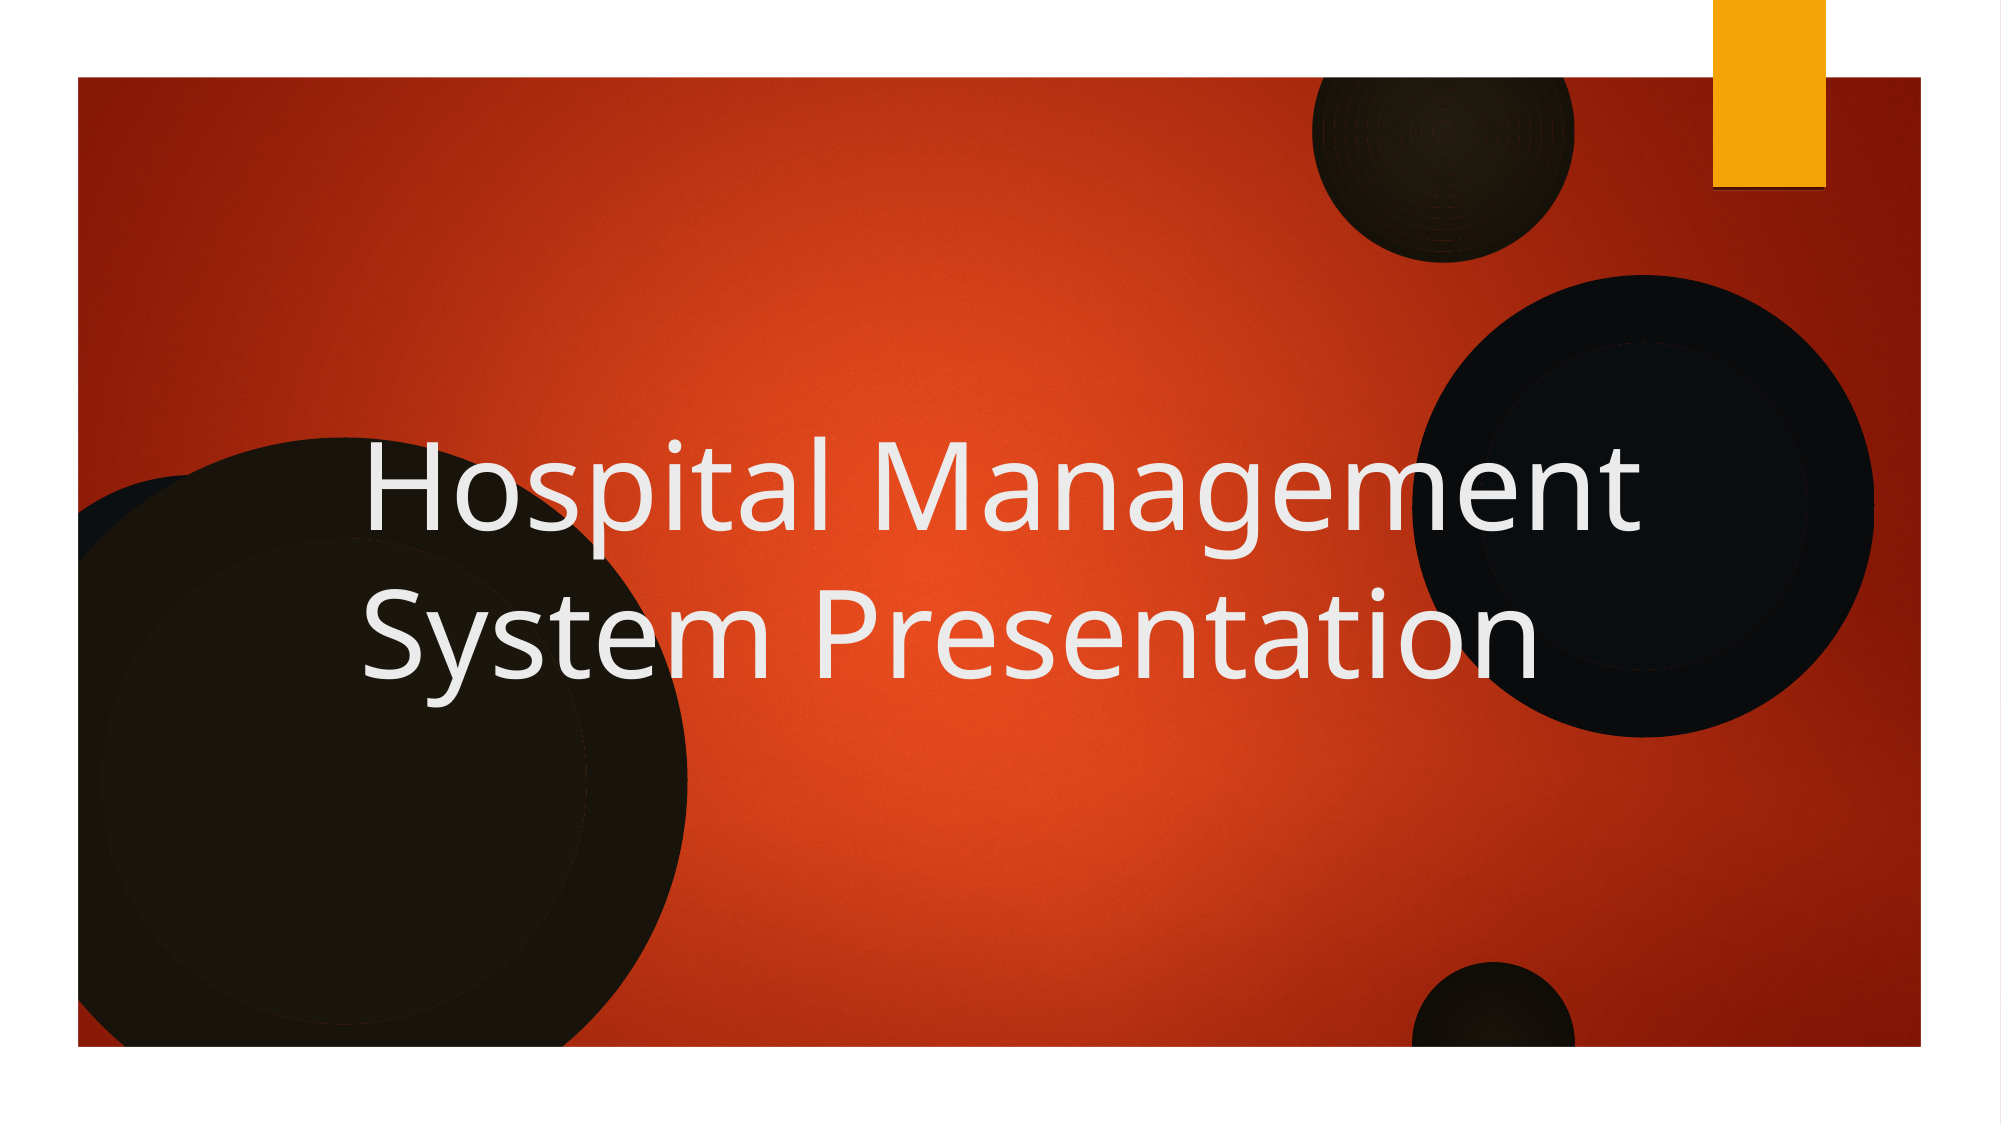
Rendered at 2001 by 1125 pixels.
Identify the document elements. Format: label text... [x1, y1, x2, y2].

title Hospital Management System Presentation [344, 293, 1762, 711]
